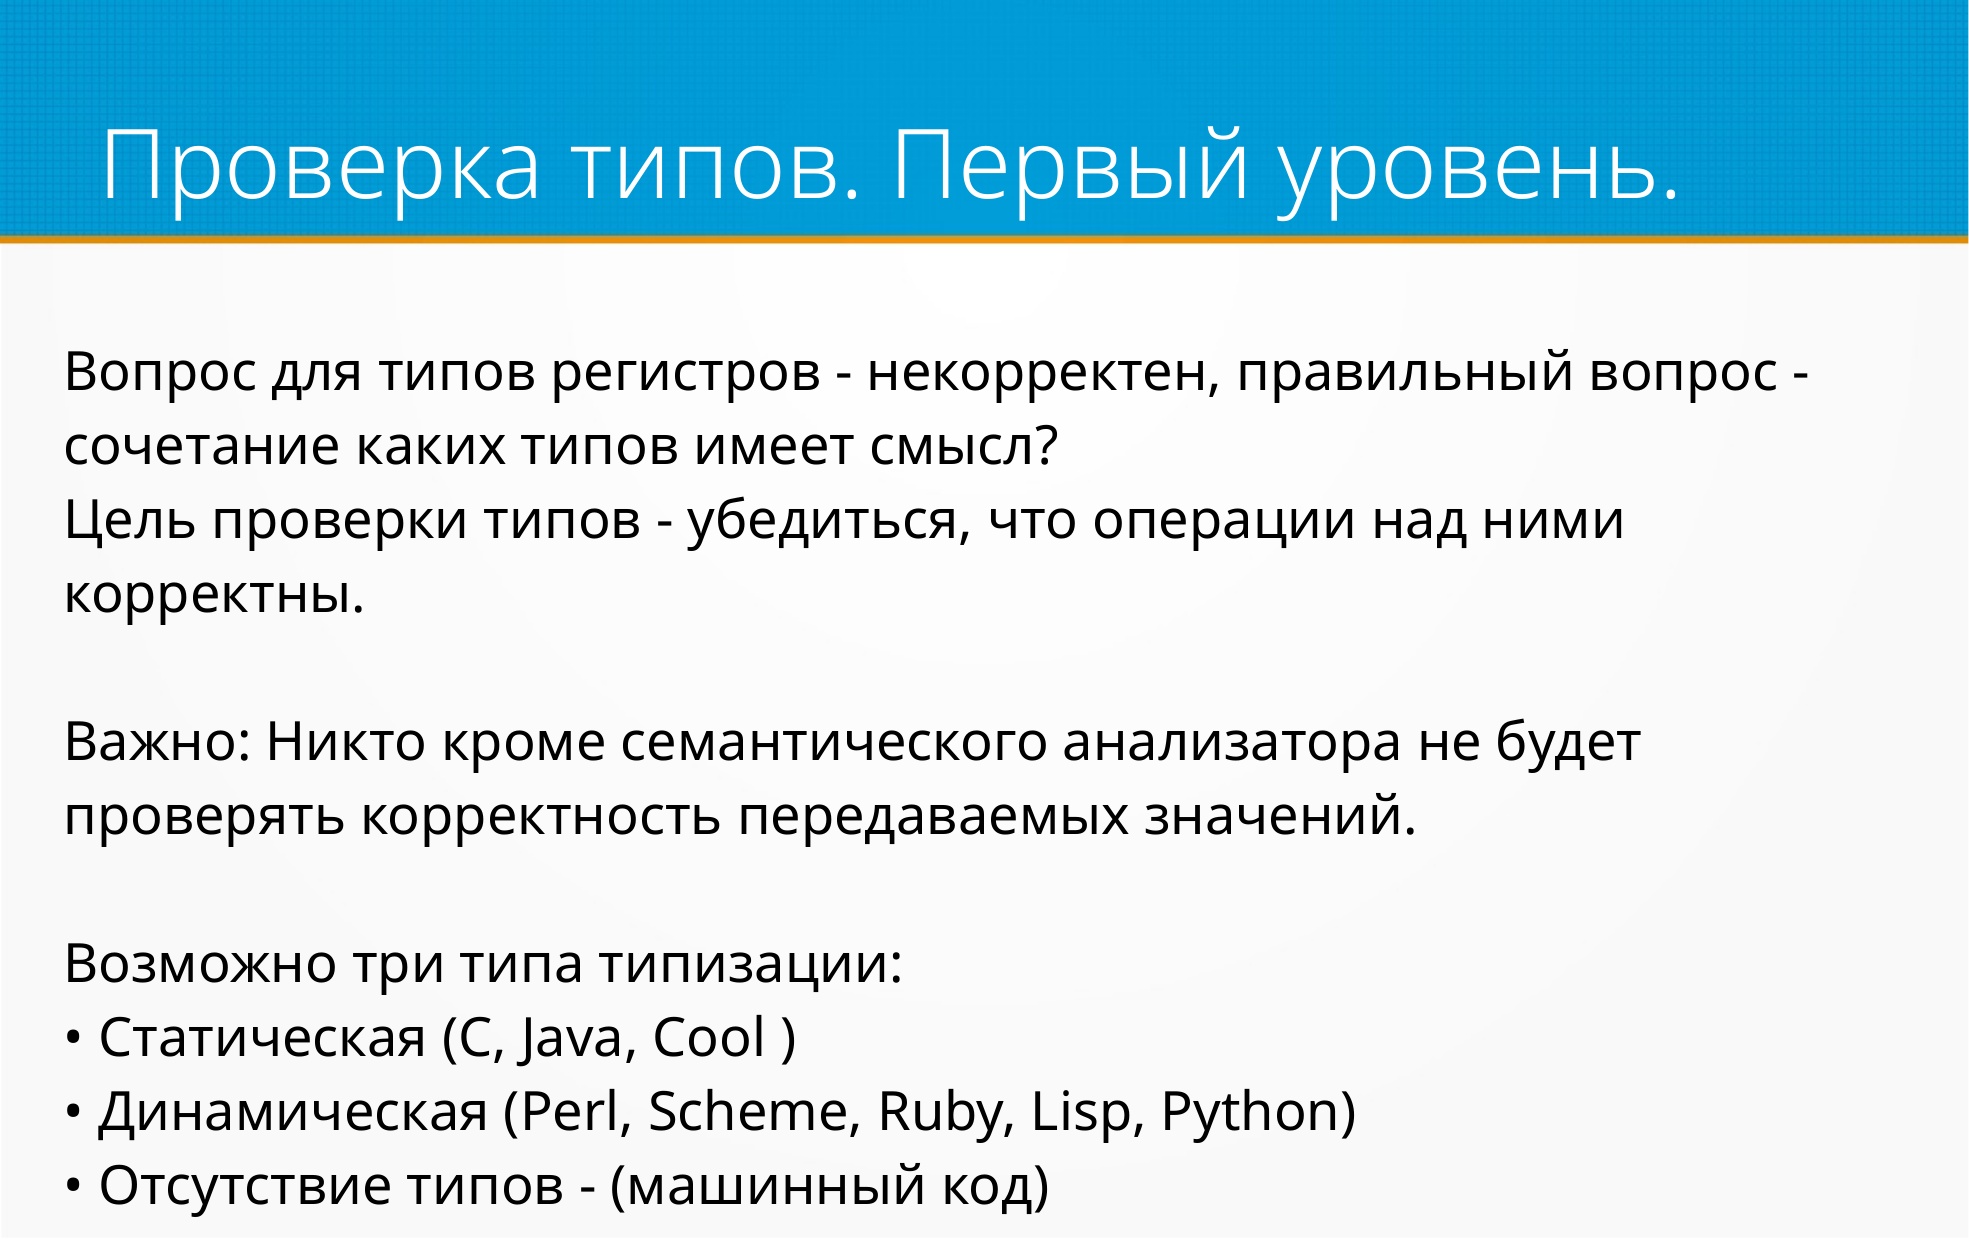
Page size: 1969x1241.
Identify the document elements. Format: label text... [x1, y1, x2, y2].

title Проверка типов. Первый уровень. [98, 19, 1870, 227]
text_box Вопрос для типов регистров - некорректен, правильный вопрос - сочетание каких типов имеет смысл? Цель проверки типов - убедиться, что операции над ними корректны. Важно: Никто кроме семантического анализатора не будет проверять корректность передаваемых значений. Возможно три типа типизации: • Статическая (C, Java, Cool ) • Динамическая (Perl, Scheme, Ruby, Lisp, Python) • Отсутствие типов - (машинный код) [57, 352, 1921, 1201]
picture [0, 233, 1969, 1241]
